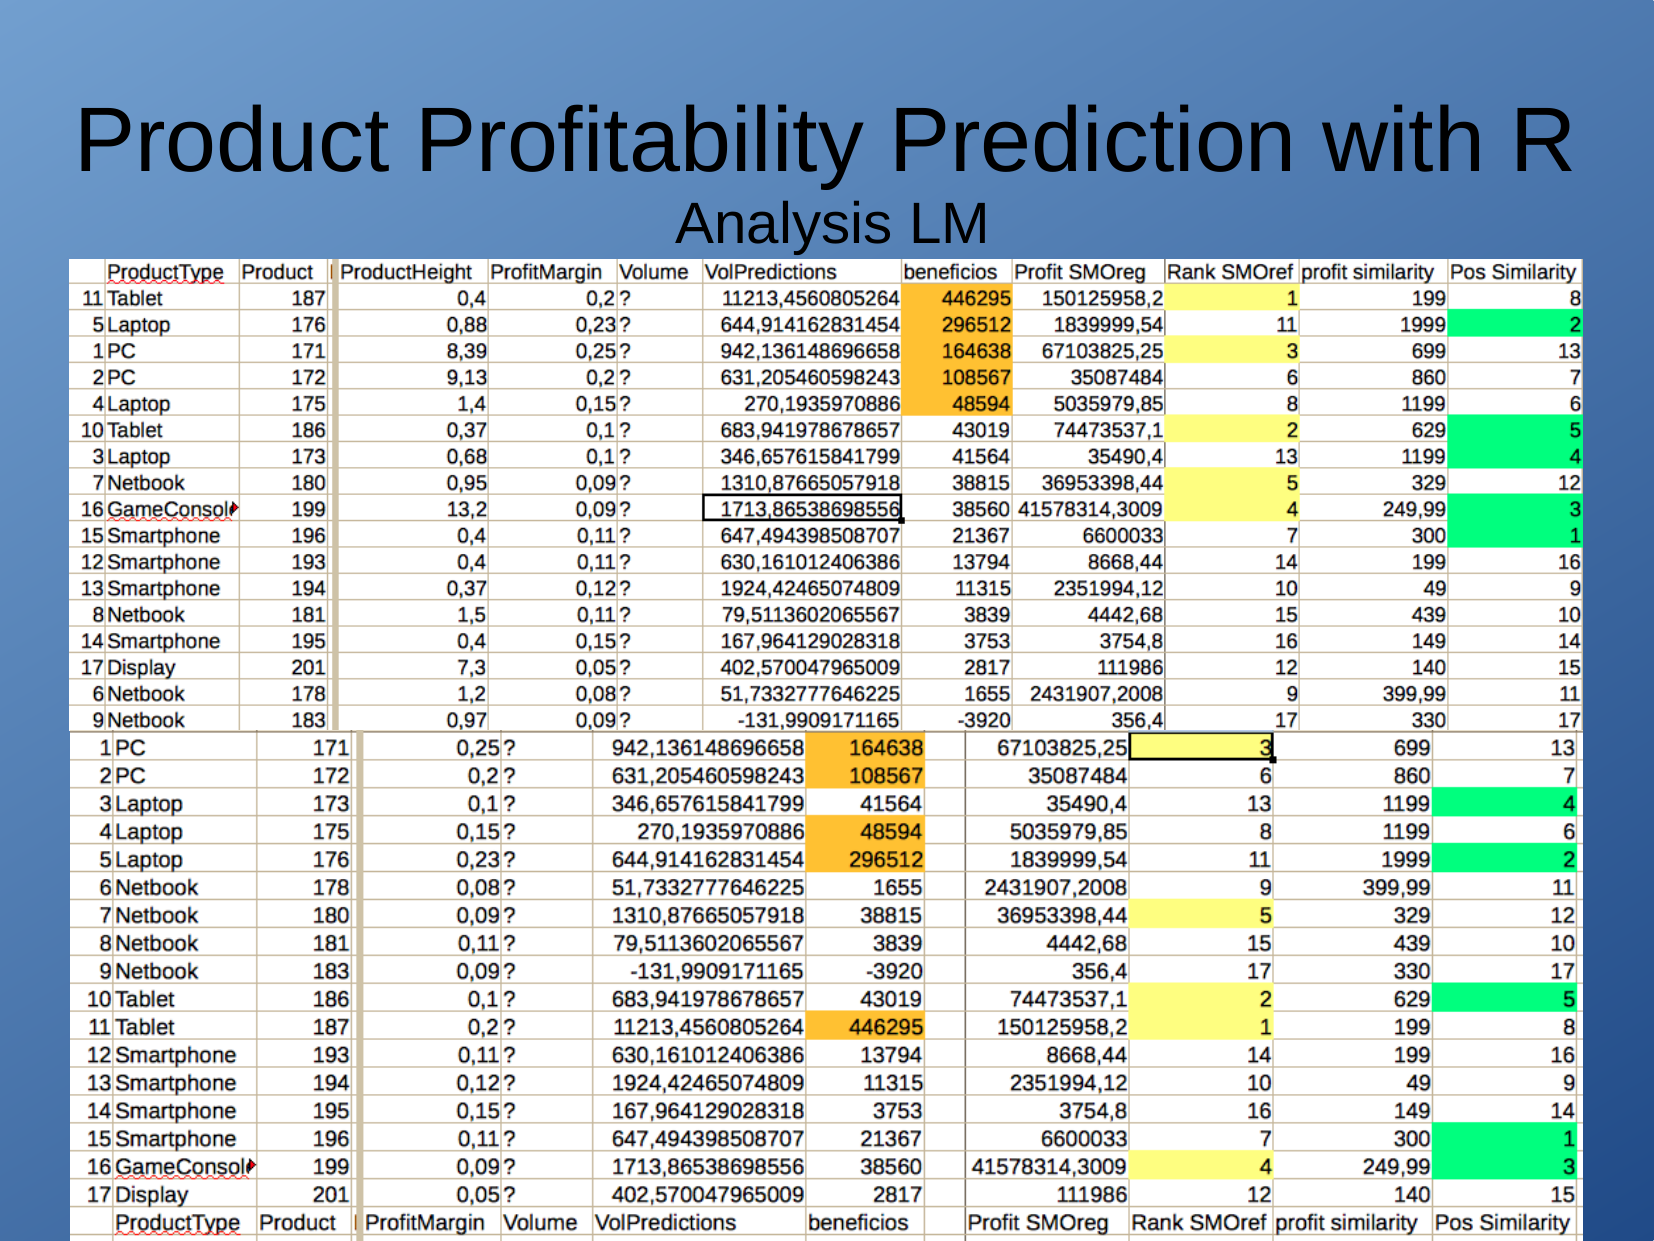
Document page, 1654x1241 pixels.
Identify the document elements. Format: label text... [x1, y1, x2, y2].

picture [69, 259, 1583, 1241]
title Product Profitability Prediction with R Analysis LM [59, 36, 1595, 308]
